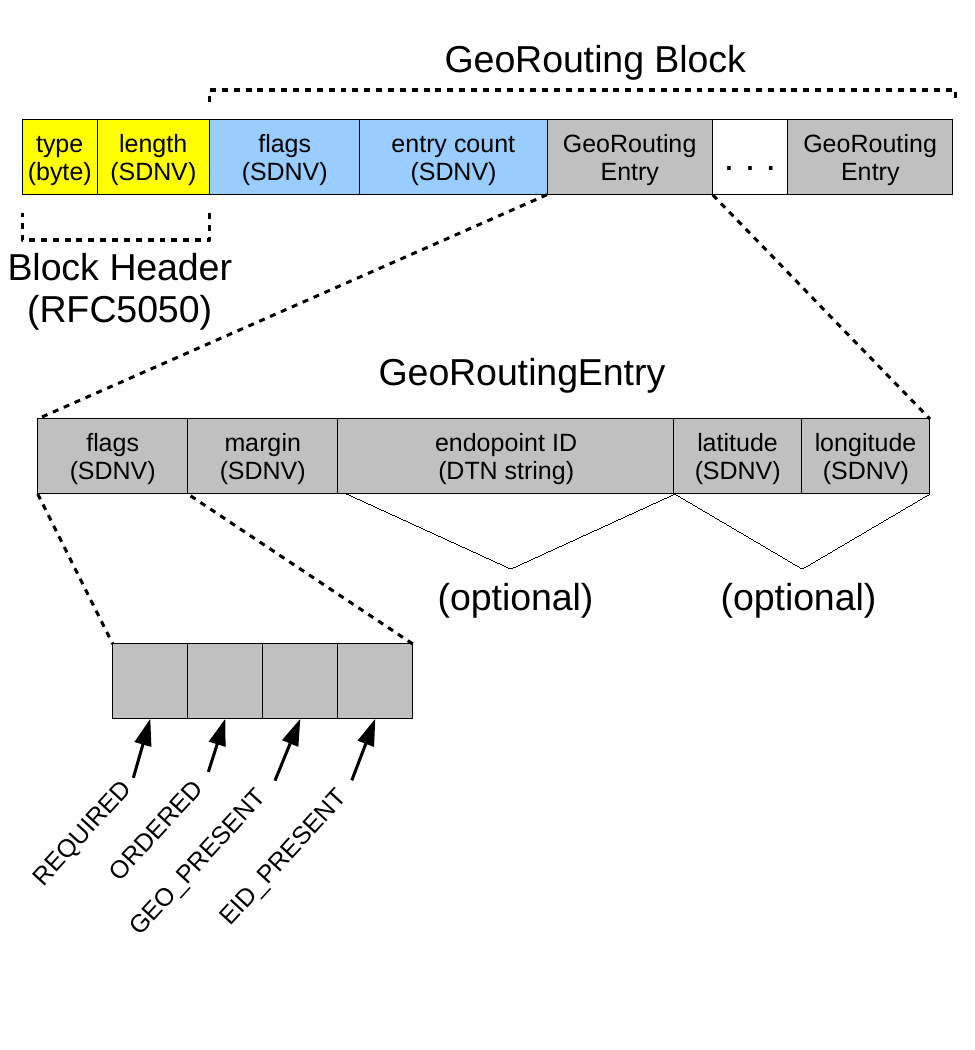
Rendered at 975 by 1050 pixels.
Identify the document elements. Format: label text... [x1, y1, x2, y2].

text_box [112, 643, 413, 719]
text_box (optional) [667, 568, 930, 626]
text_box REQUIRED [0, 756, 159, 969]
text_box (optional) [384, 568, 647, 626]
text_box GeoRoutingEntry [278, 343, 766, 401]
text_box latitude (SDNV) [673, 418, 801, 494]
text_box EID_PRESENT [135, 765, 369, 1015]
text_box GeoRouting Block [351, 31, 839, 88]
text_box flags (SDNV) [210, 119, 359, 195]
text_box margin (SDNV) [187, 418, 337, 494]
text_box endopoint ID (DTN string) [337, 418, 673, 494]
text_box longitude (SDNV) [801, 418, 930, 494]
text_box entry count (SDNV) [359, 119, 547, 195]
text_box GEO_PRESENT [62, 765, 298, 1018]
text_box length (SDNV) [98, 119, 210, 195]
text_box GeoRouting Entry [547, 119, 712, 195]
text_box Block Header (RFC5050) [0, 239, 251, 486]
text_box . . . [712, 119, 787, 195]
text_box type (byte) [22, 119, 98, 195]
text_box flags (SDNV) [37, 418, 187, 494]
text_box GeoRouting Entry [787, 119, 953, 195]
text_box ORDERED [80, 756, 226, 909]
